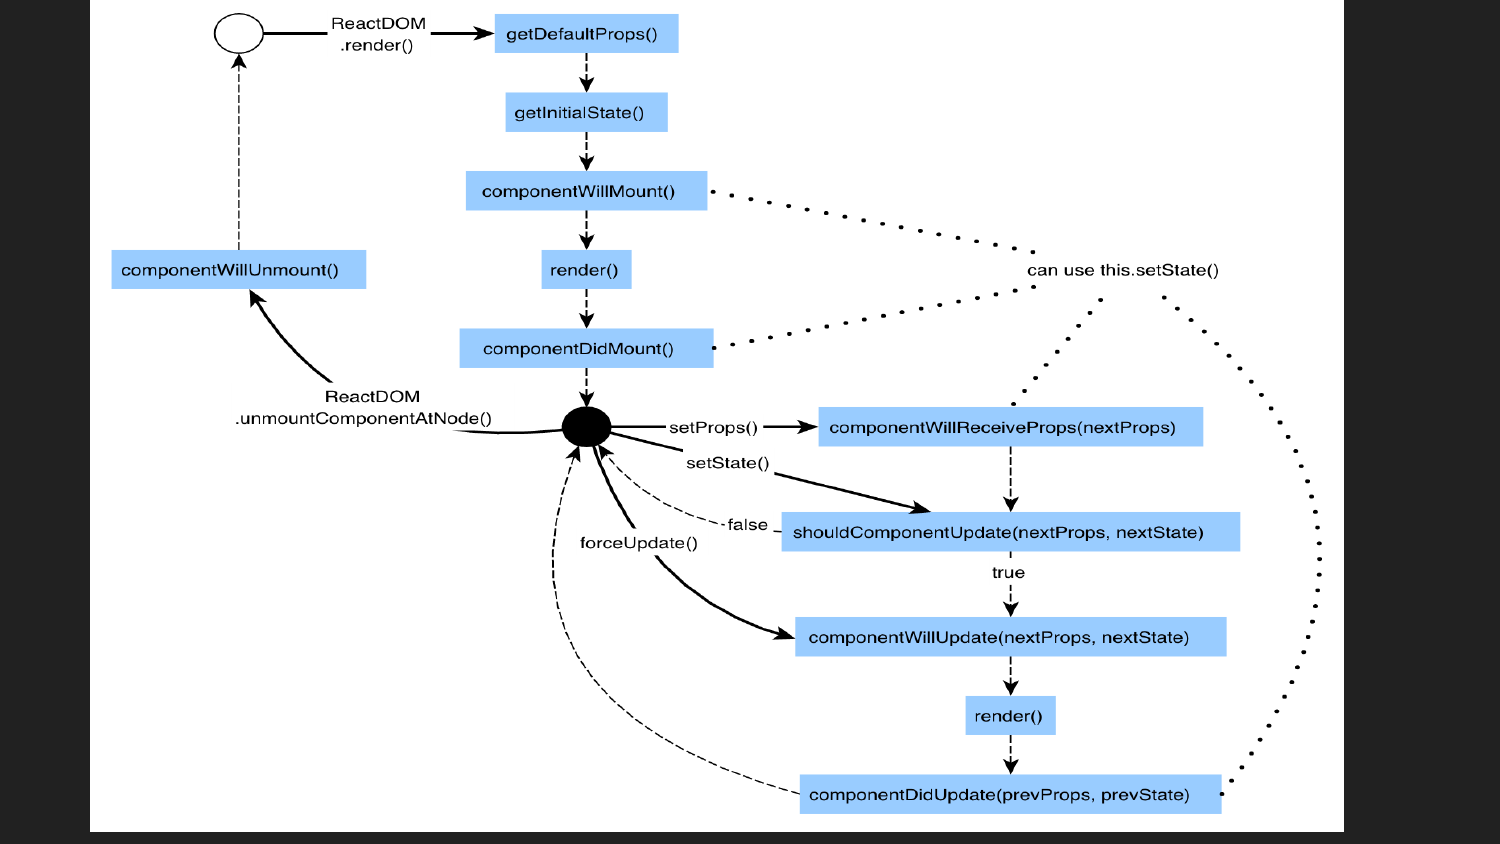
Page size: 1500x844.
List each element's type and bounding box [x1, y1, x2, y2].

picture [90, 0, 1344, 832]
